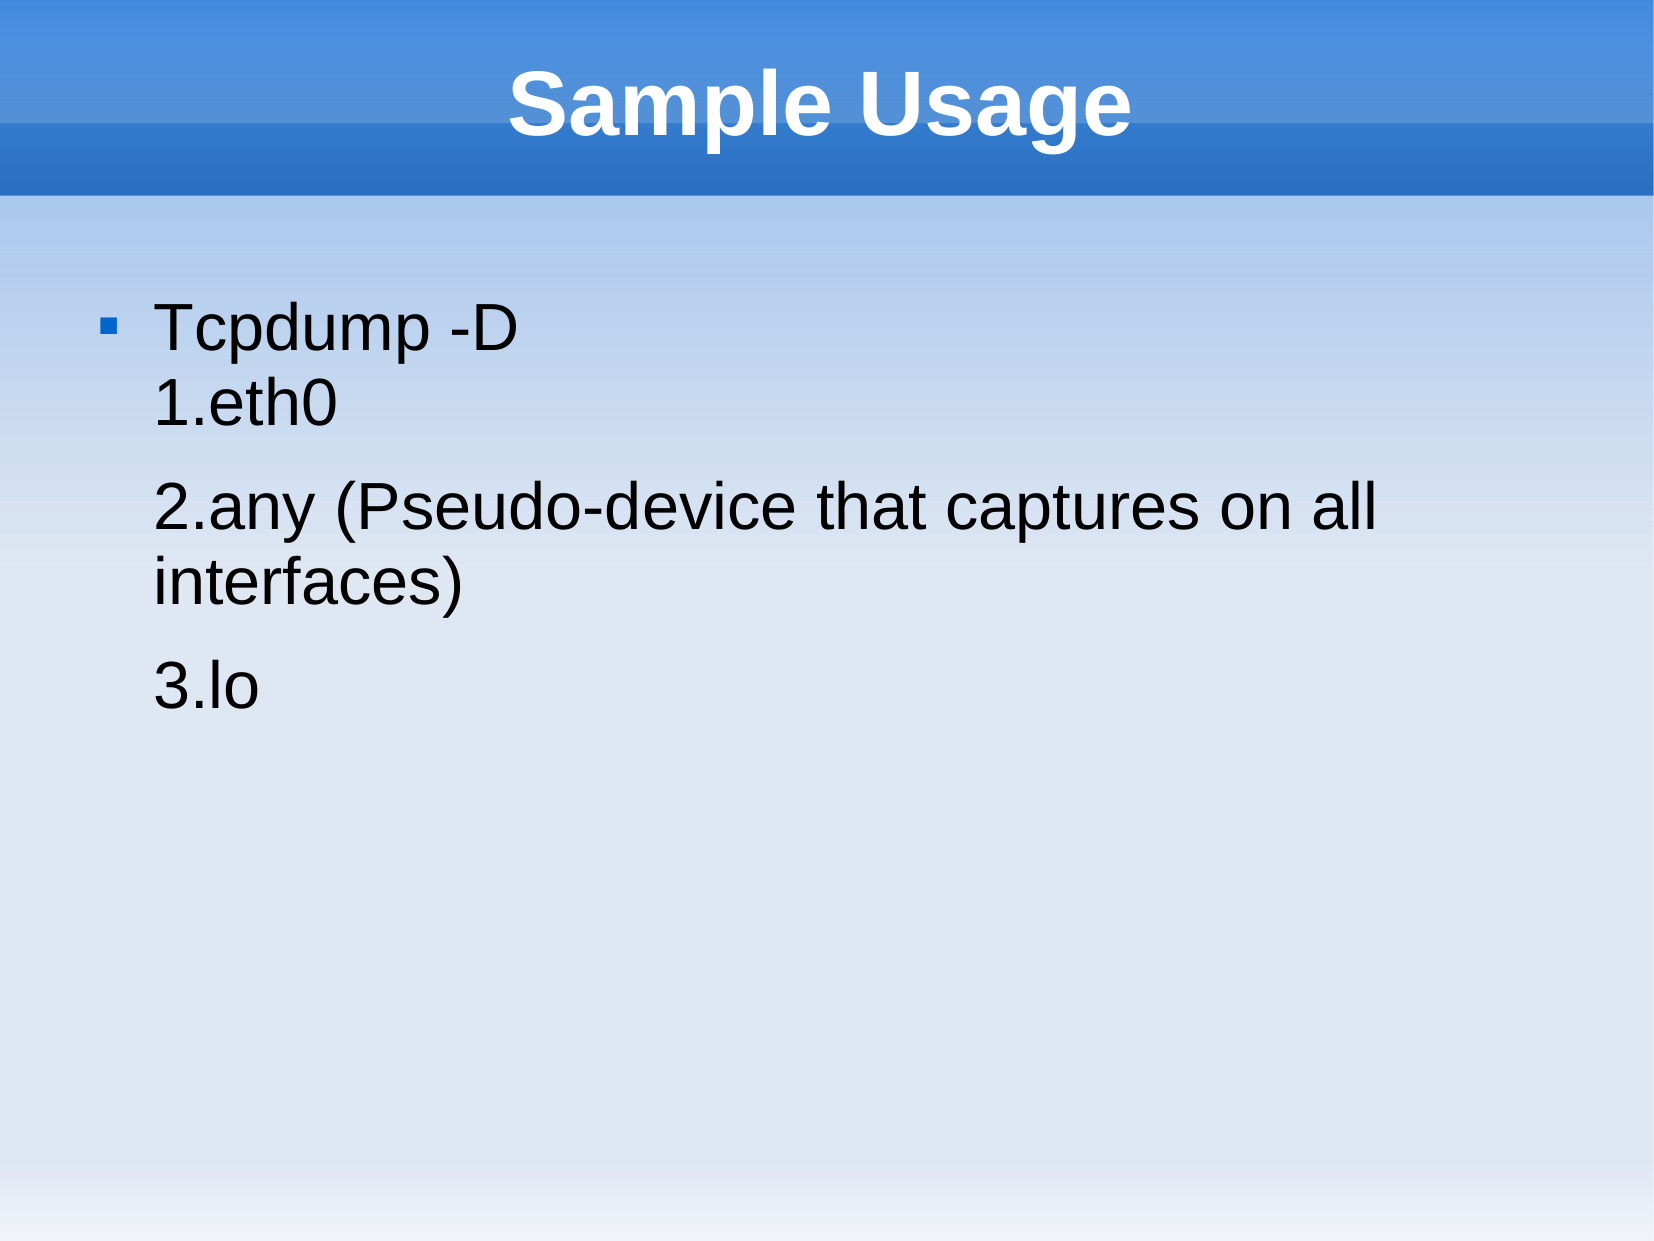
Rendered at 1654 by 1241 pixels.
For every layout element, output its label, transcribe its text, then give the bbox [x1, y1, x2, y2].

title Sample Usage [76, 0, 1565, 208]
list Tcpdump -D 1.eth0 2.any (Pseudo-device that captures on all interfaces) 3.lo [82, 290, 1571, 1109]
picture [0, 0, 1654, 1241]
